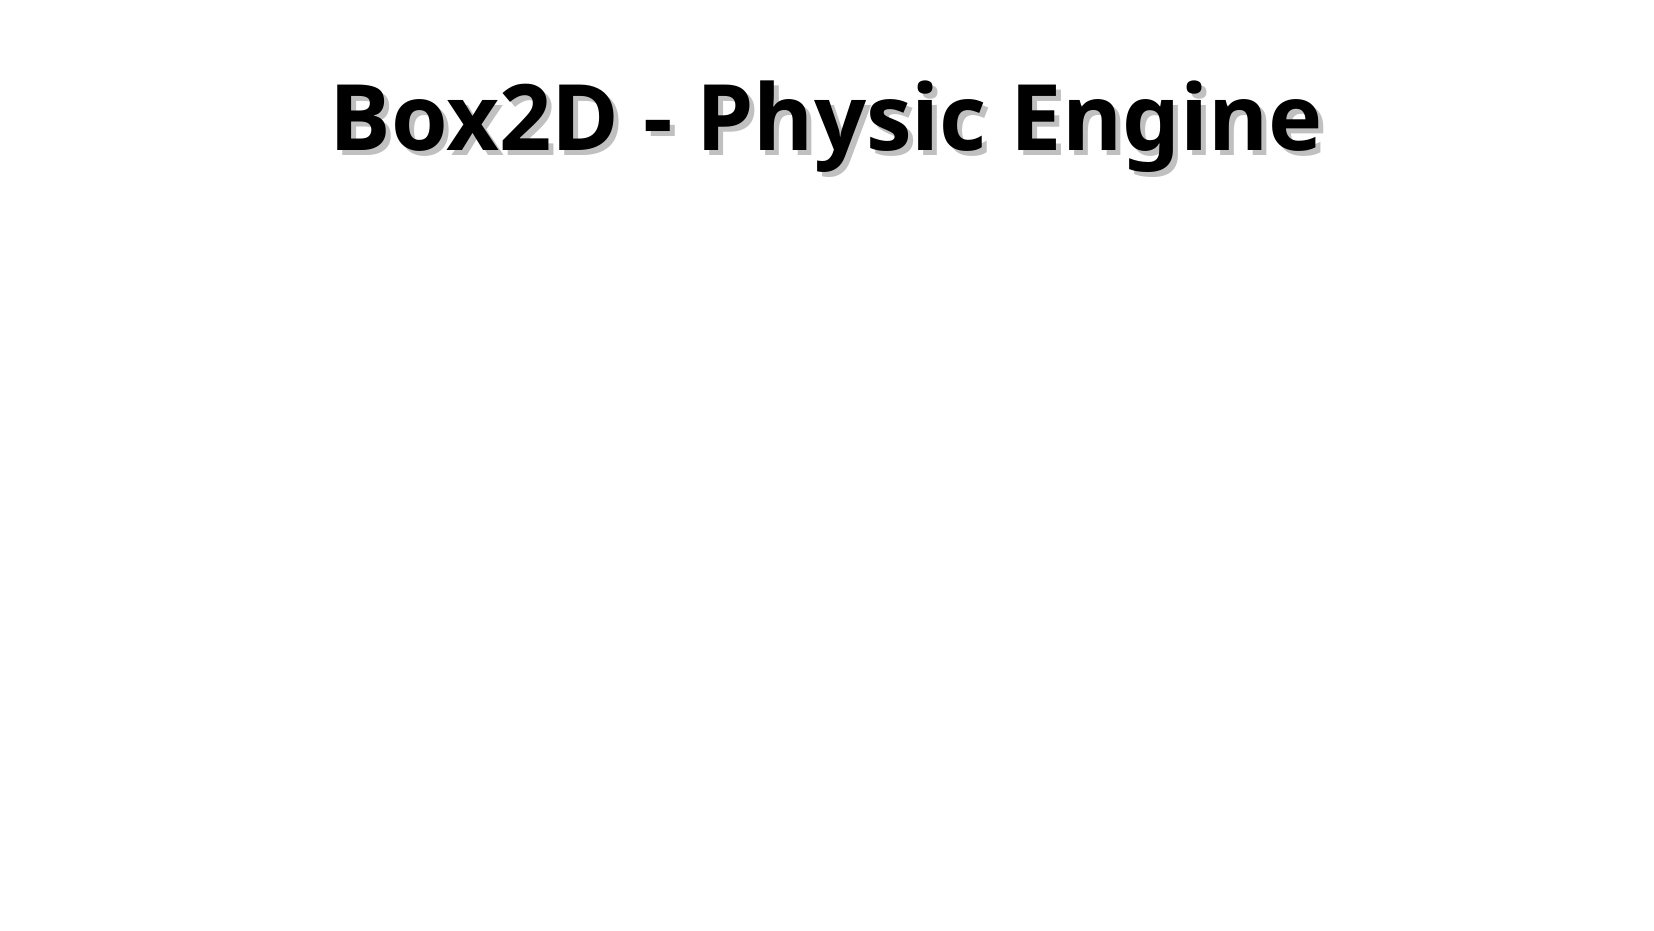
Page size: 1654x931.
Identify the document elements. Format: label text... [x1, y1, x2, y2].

title Box2D - Physic Engine [82, 37, 1571, 193]
